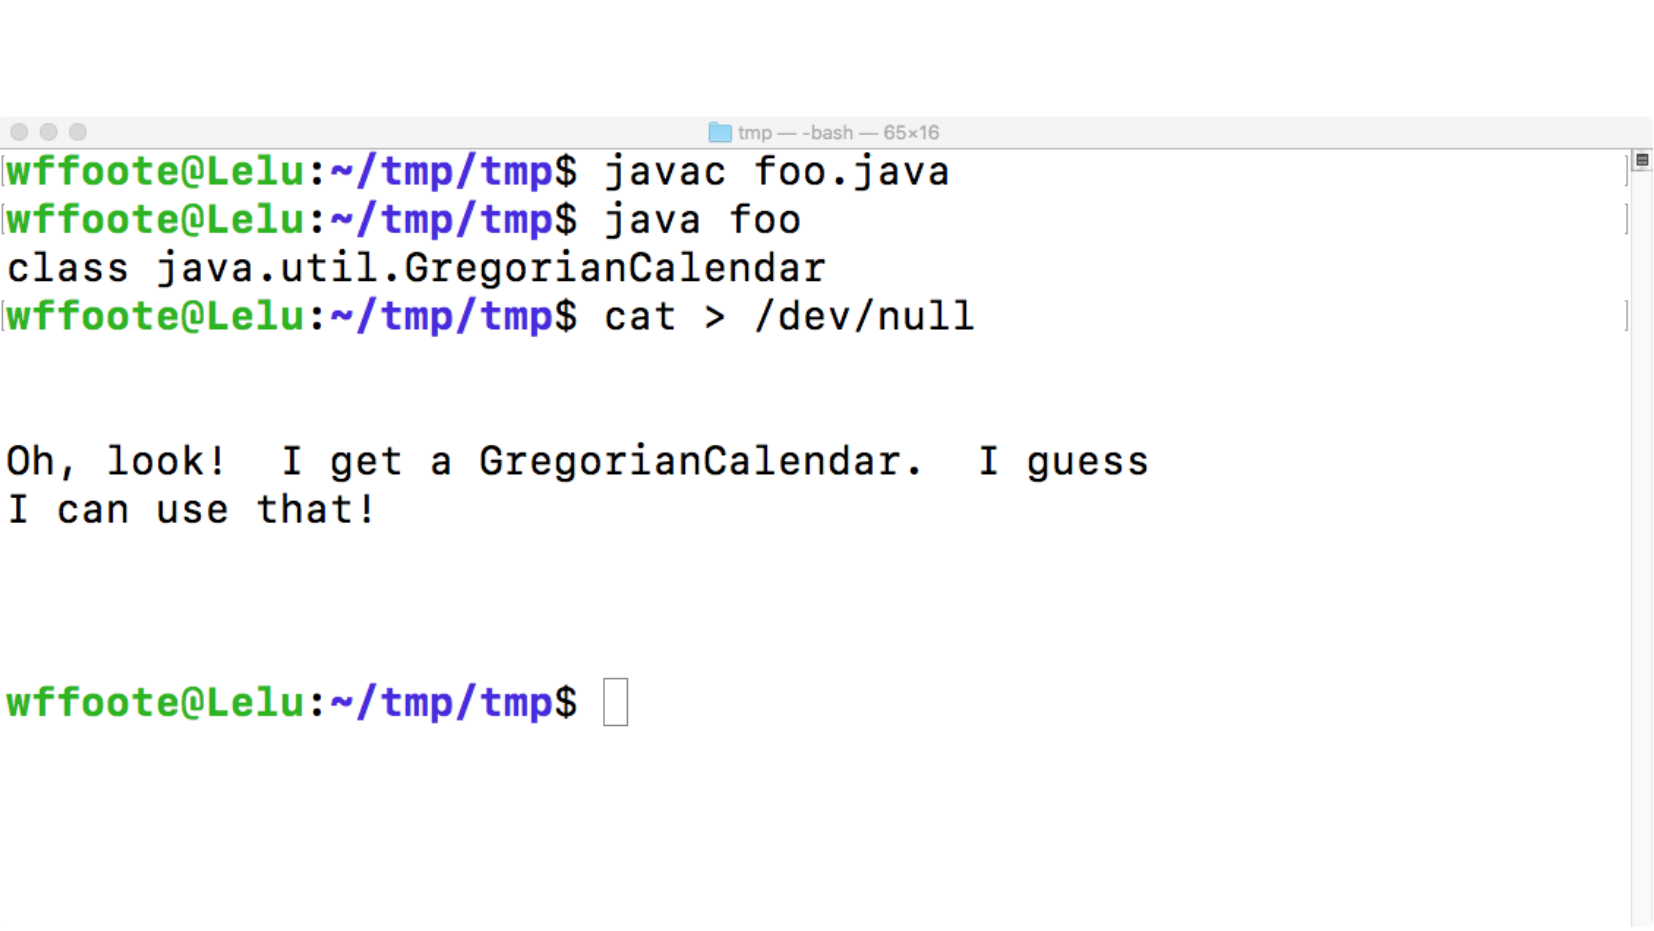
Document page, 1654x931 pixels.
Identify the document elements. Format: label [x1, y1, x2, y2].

picture [0, 116, 1653, 927]
